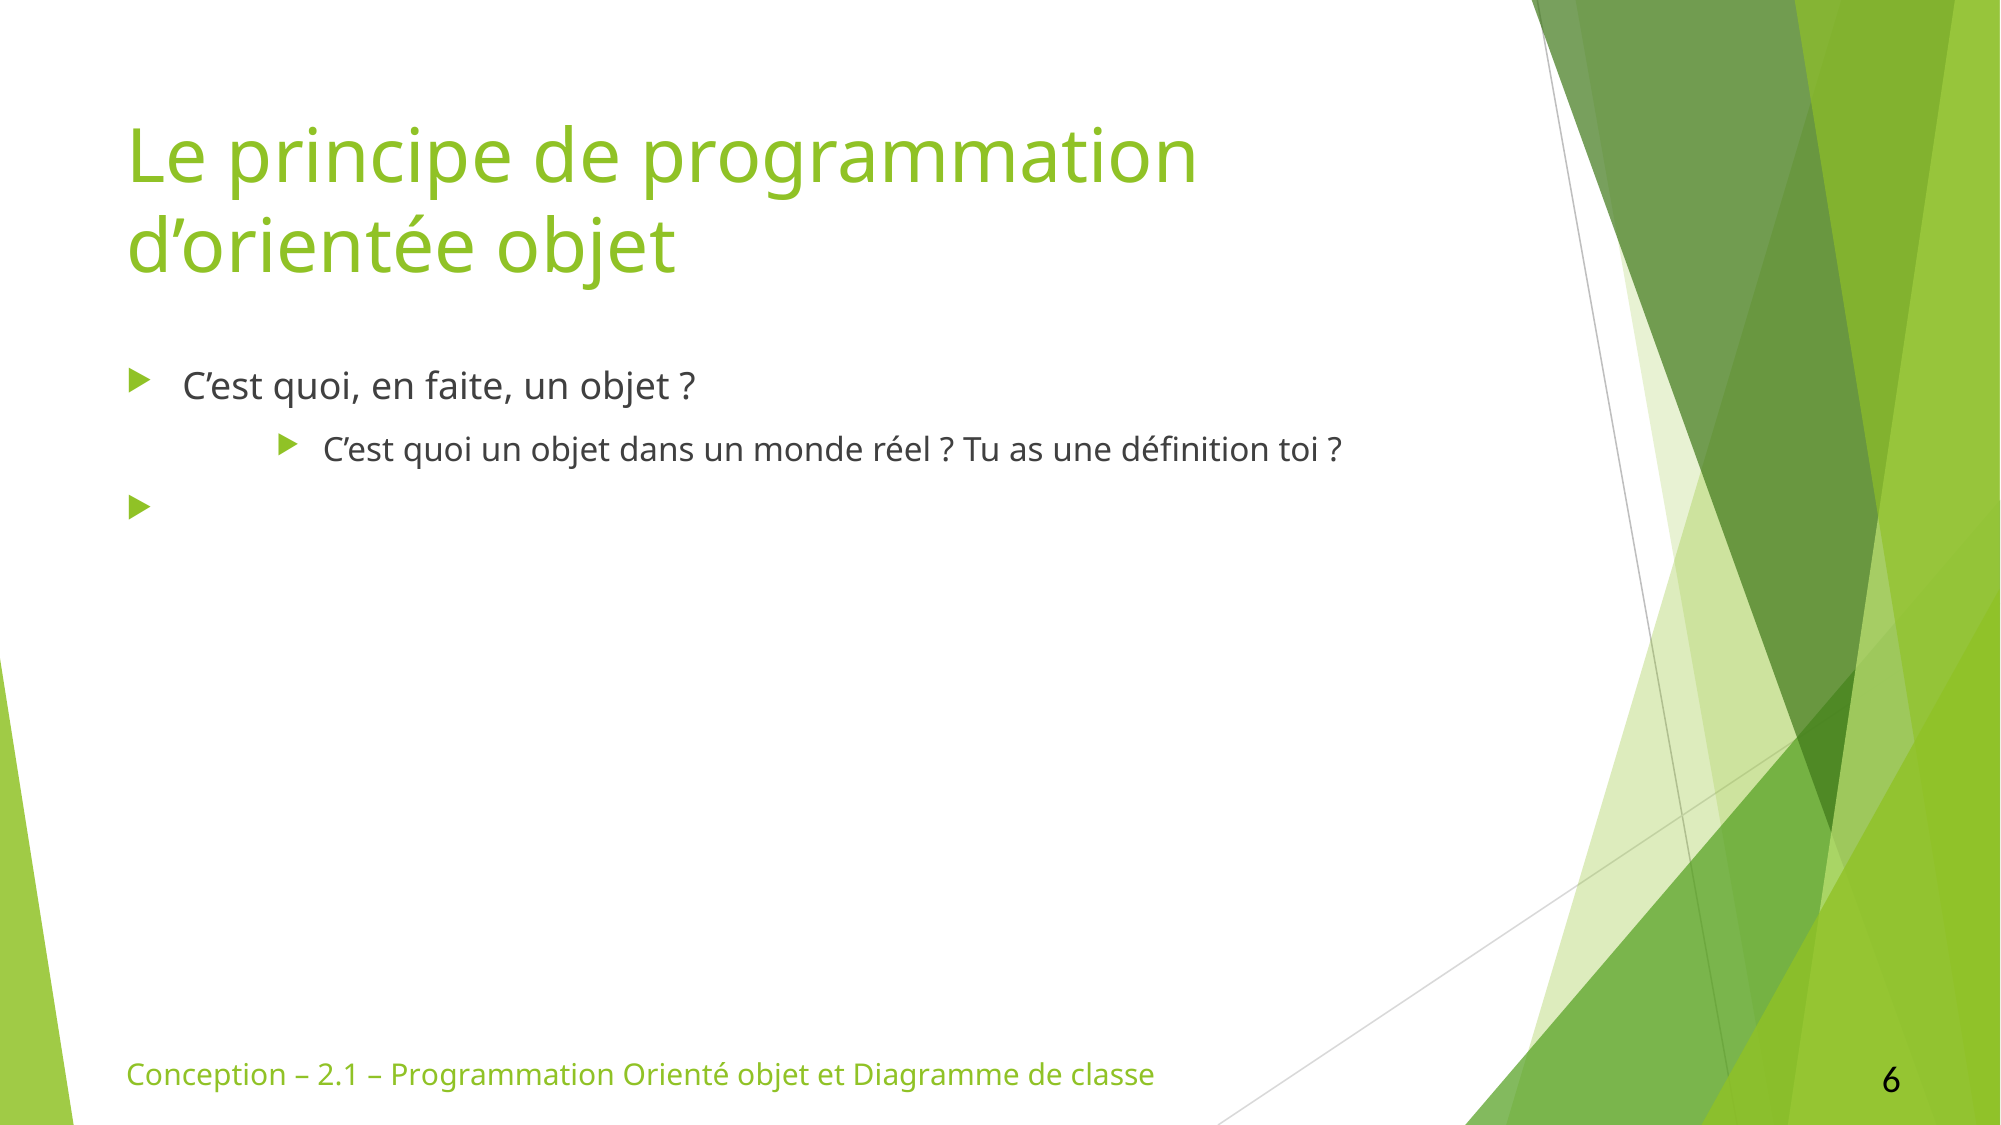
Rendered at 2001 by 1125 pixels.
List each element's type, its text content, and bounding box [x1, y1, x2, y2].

text_box Conception – 2.1 – Programmation Orienté objet et Diagramme de classe [111, 1047, 1210, 1109]
list C’est quoi, en faite, un objet ? C’est quoi un objet dans un monde réel ? Tu as une définition toi ? [111, 354, 1522, 992]
text_box [1866, 1047, 1979, 1108]
title Le principe de programmation d’orientée objet [111, 99, 1522, 317]
